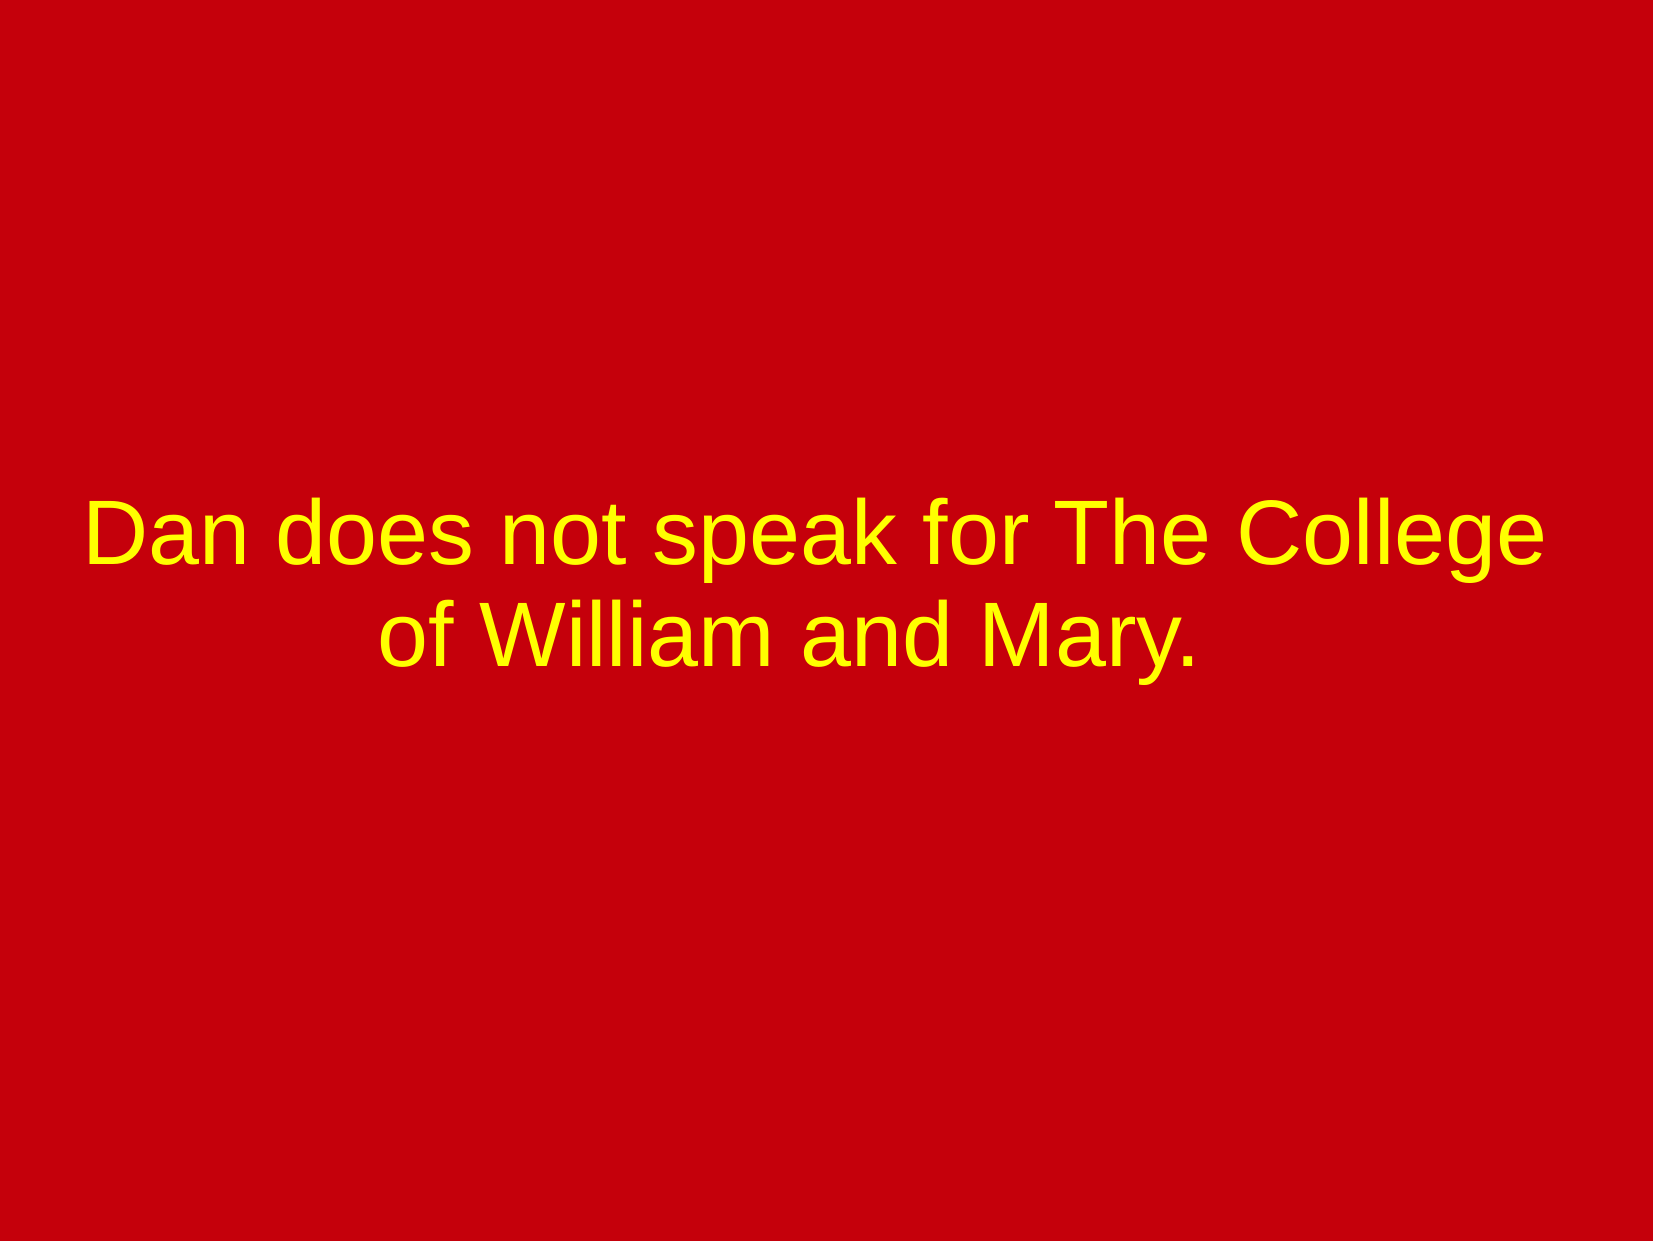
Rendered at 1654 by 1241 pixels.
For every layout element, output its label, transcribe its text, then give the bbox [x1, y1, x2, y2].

title Dan does not speak for The College of William and Mary. [71, 480, 1560, 688]
